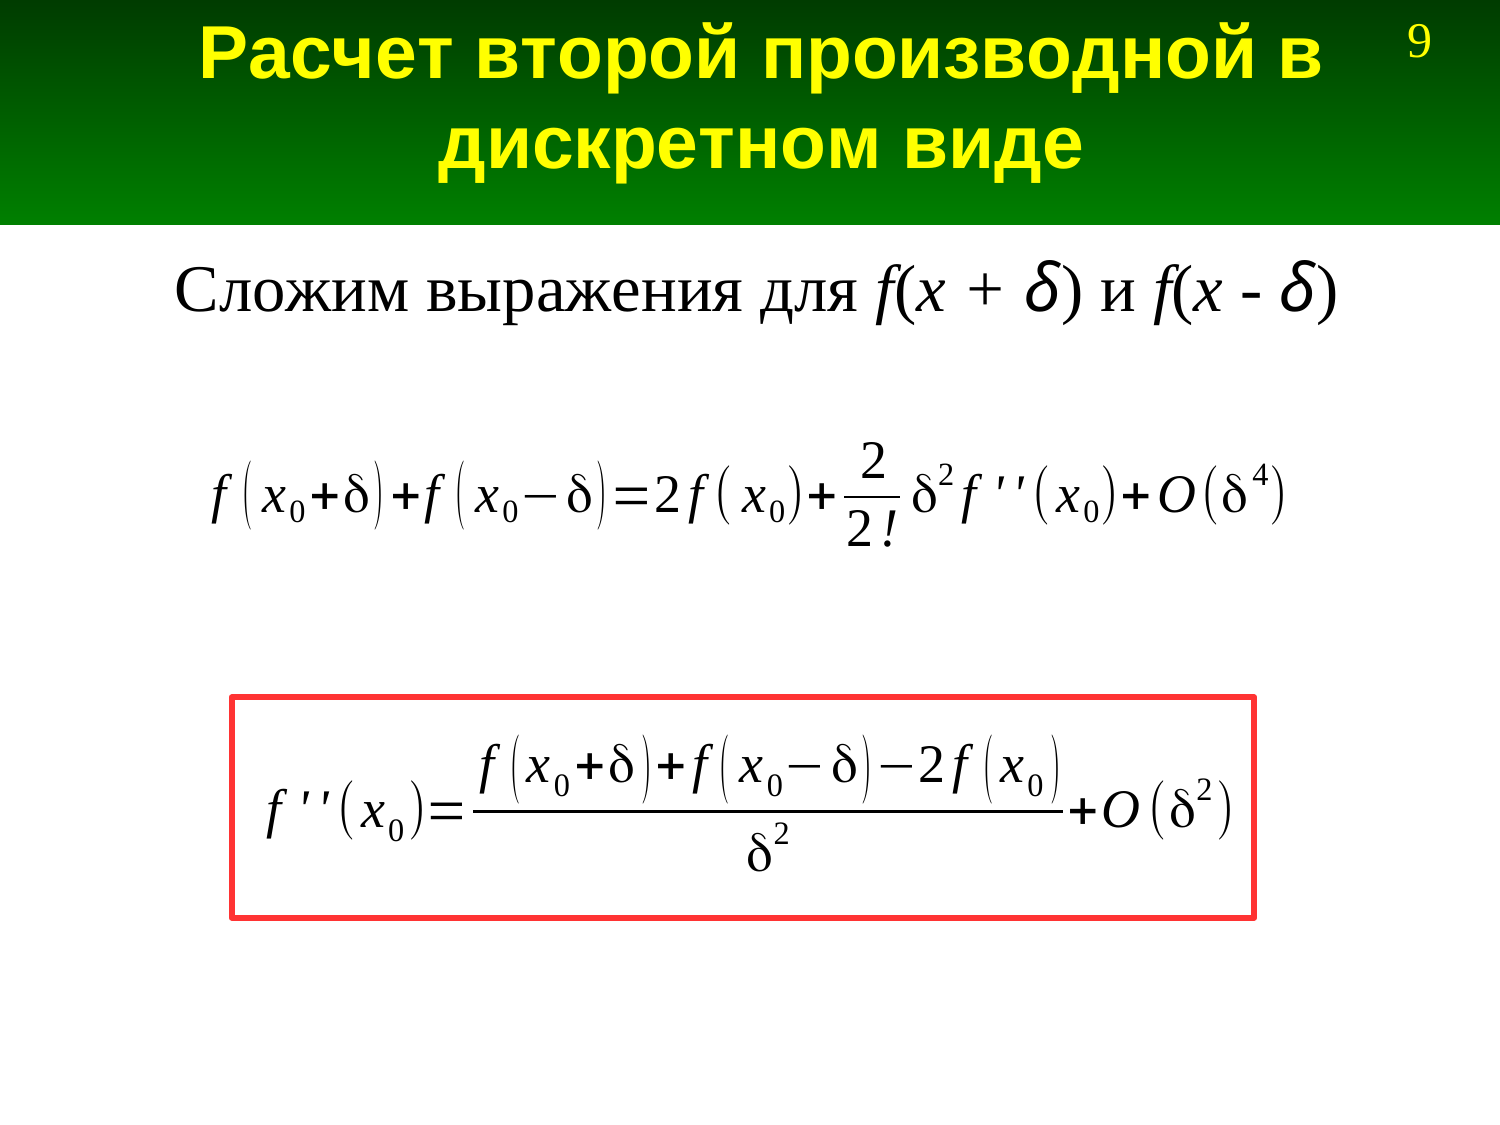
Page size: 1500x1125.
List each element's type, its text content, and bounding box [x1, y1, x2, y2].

chart [198, 430, 1302, 561]
title Расчет второй производной в дискретном виде [123, 0, 1399, 192]
text_box Сложим выражения для f(x + δ) и f(x - δ) [159, 236, 1362, 354]
chart [253, 731, 1248, 876]
